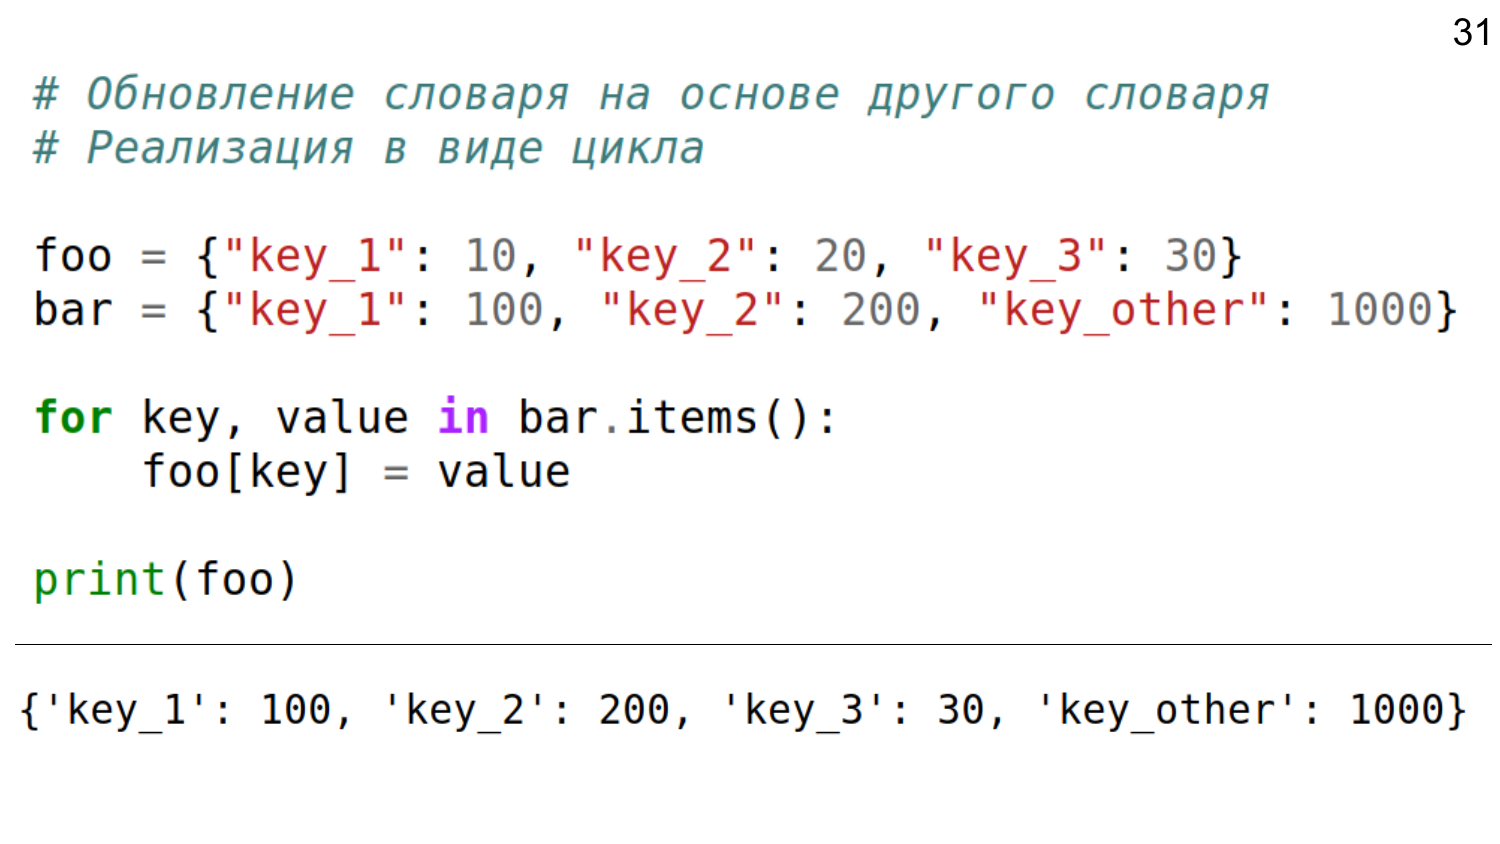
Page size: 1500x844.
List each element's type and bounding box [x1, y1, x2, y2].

picture [16, 60, 1474, 619]
picture [8, 671, 1484, 751]
